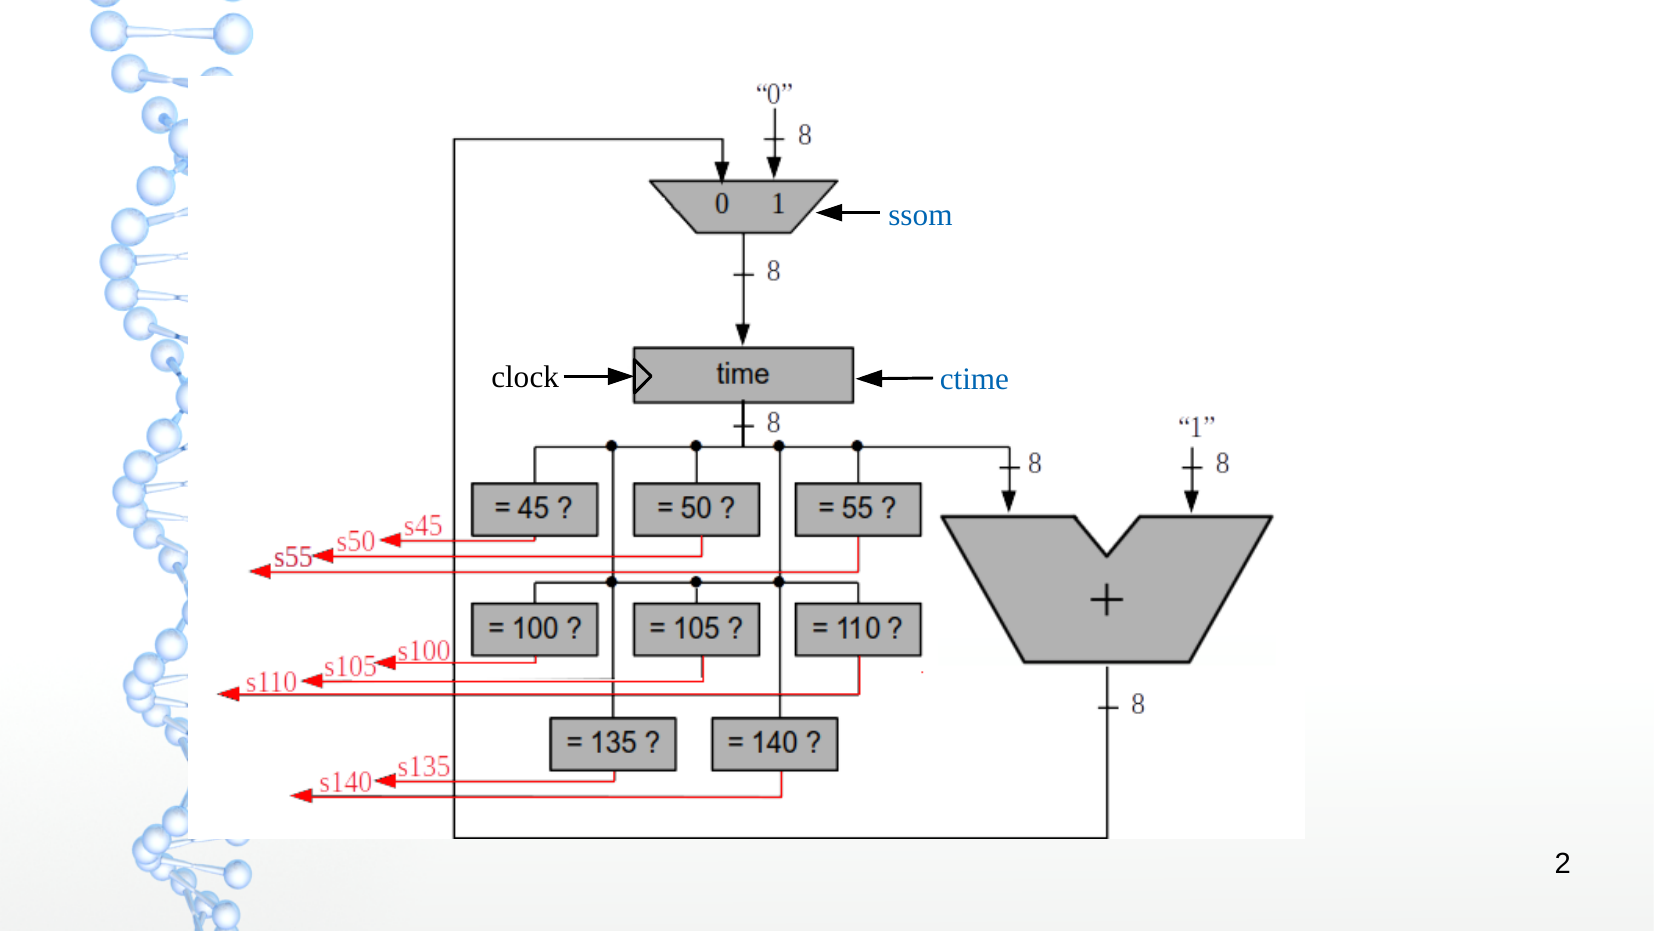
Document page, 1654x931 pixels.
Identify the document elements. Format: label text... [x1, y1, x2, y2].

text_box [634, 359, 652, 394]
text_box ctime [927, 350, 1022, 408]
picture [0, 0, 1654, 931]
text_box ssom [873, 185, 968, 244]
text_box clock [480, 359, 570, 395]
